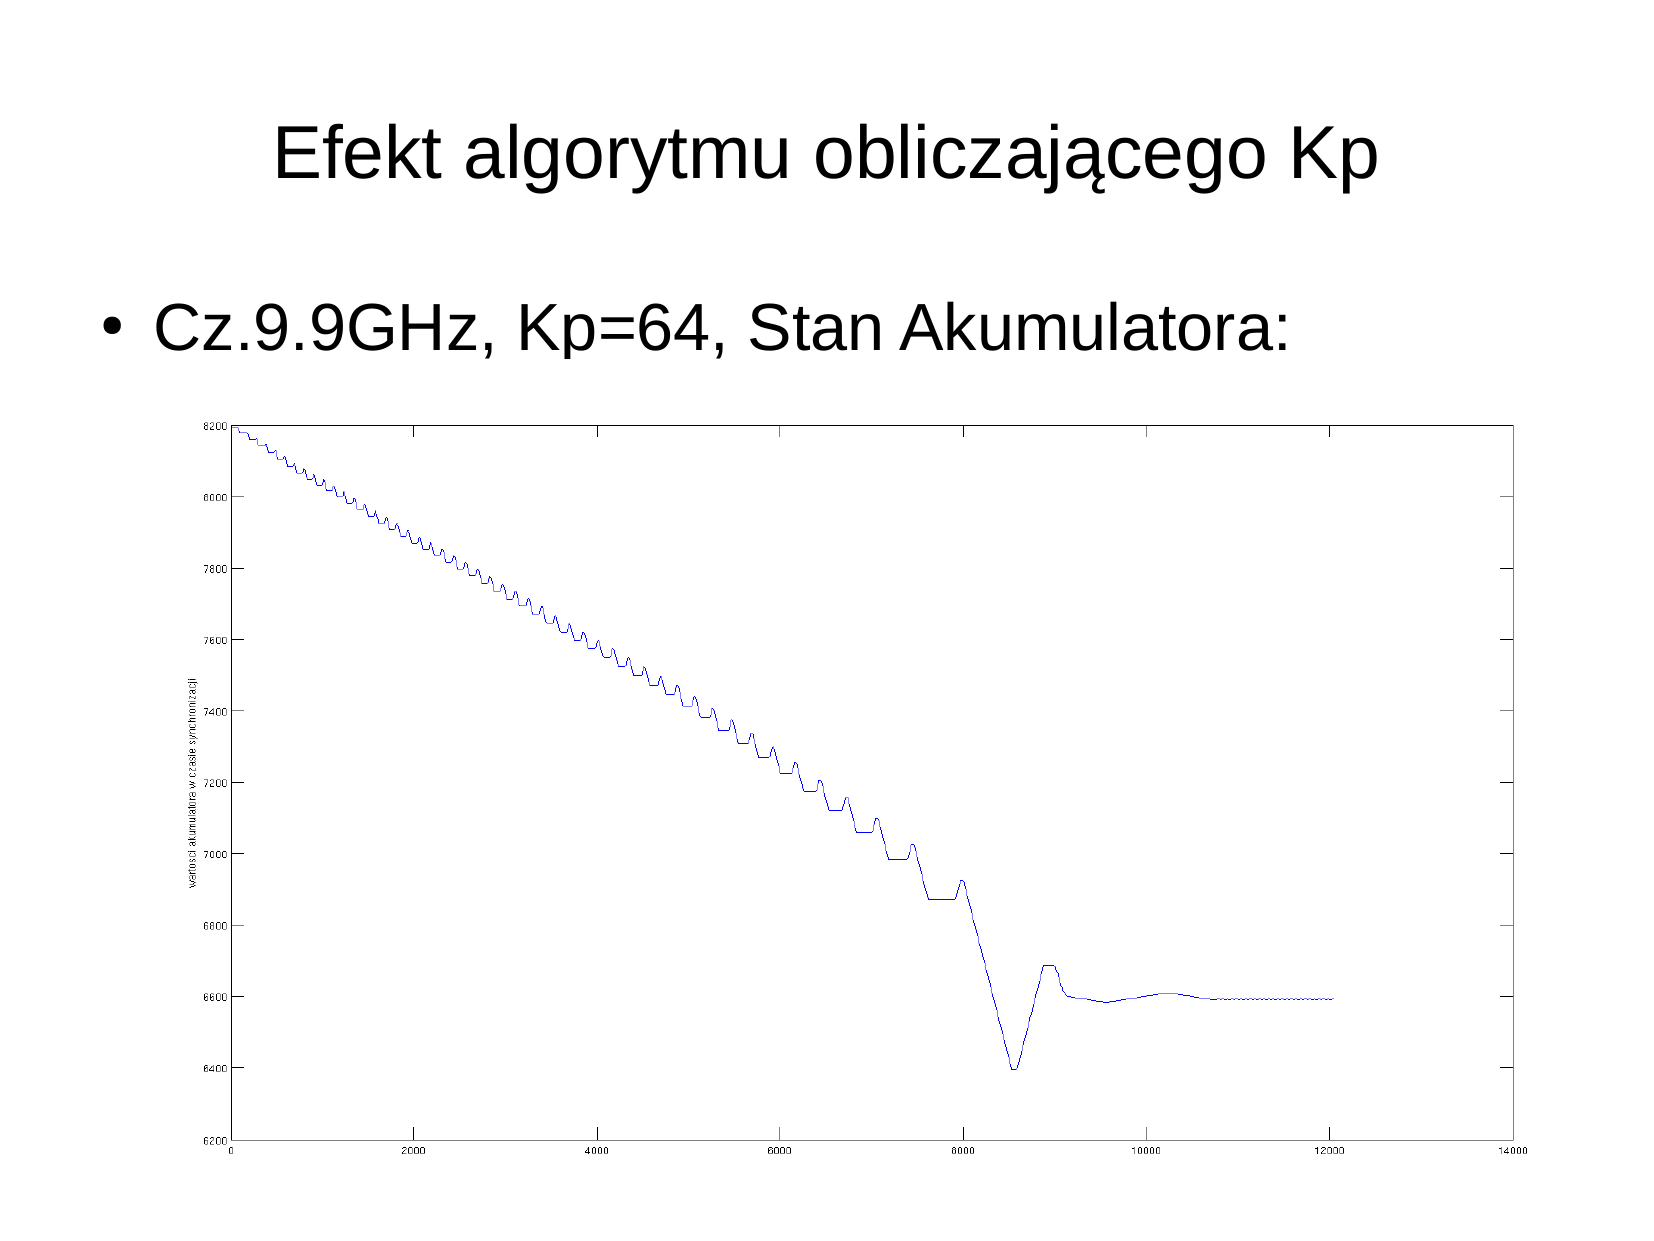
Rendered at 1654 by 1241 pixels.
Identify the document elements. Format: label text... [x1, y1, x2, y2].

title Efekt algorytmu obliczającego Kp [82, 49, 1571, 257]
picture [15, 359, 1654, 1236]
list Cz.9.9GHz, Kp=64, Stan Akumulatora: [82, 290, 1571, 359]
